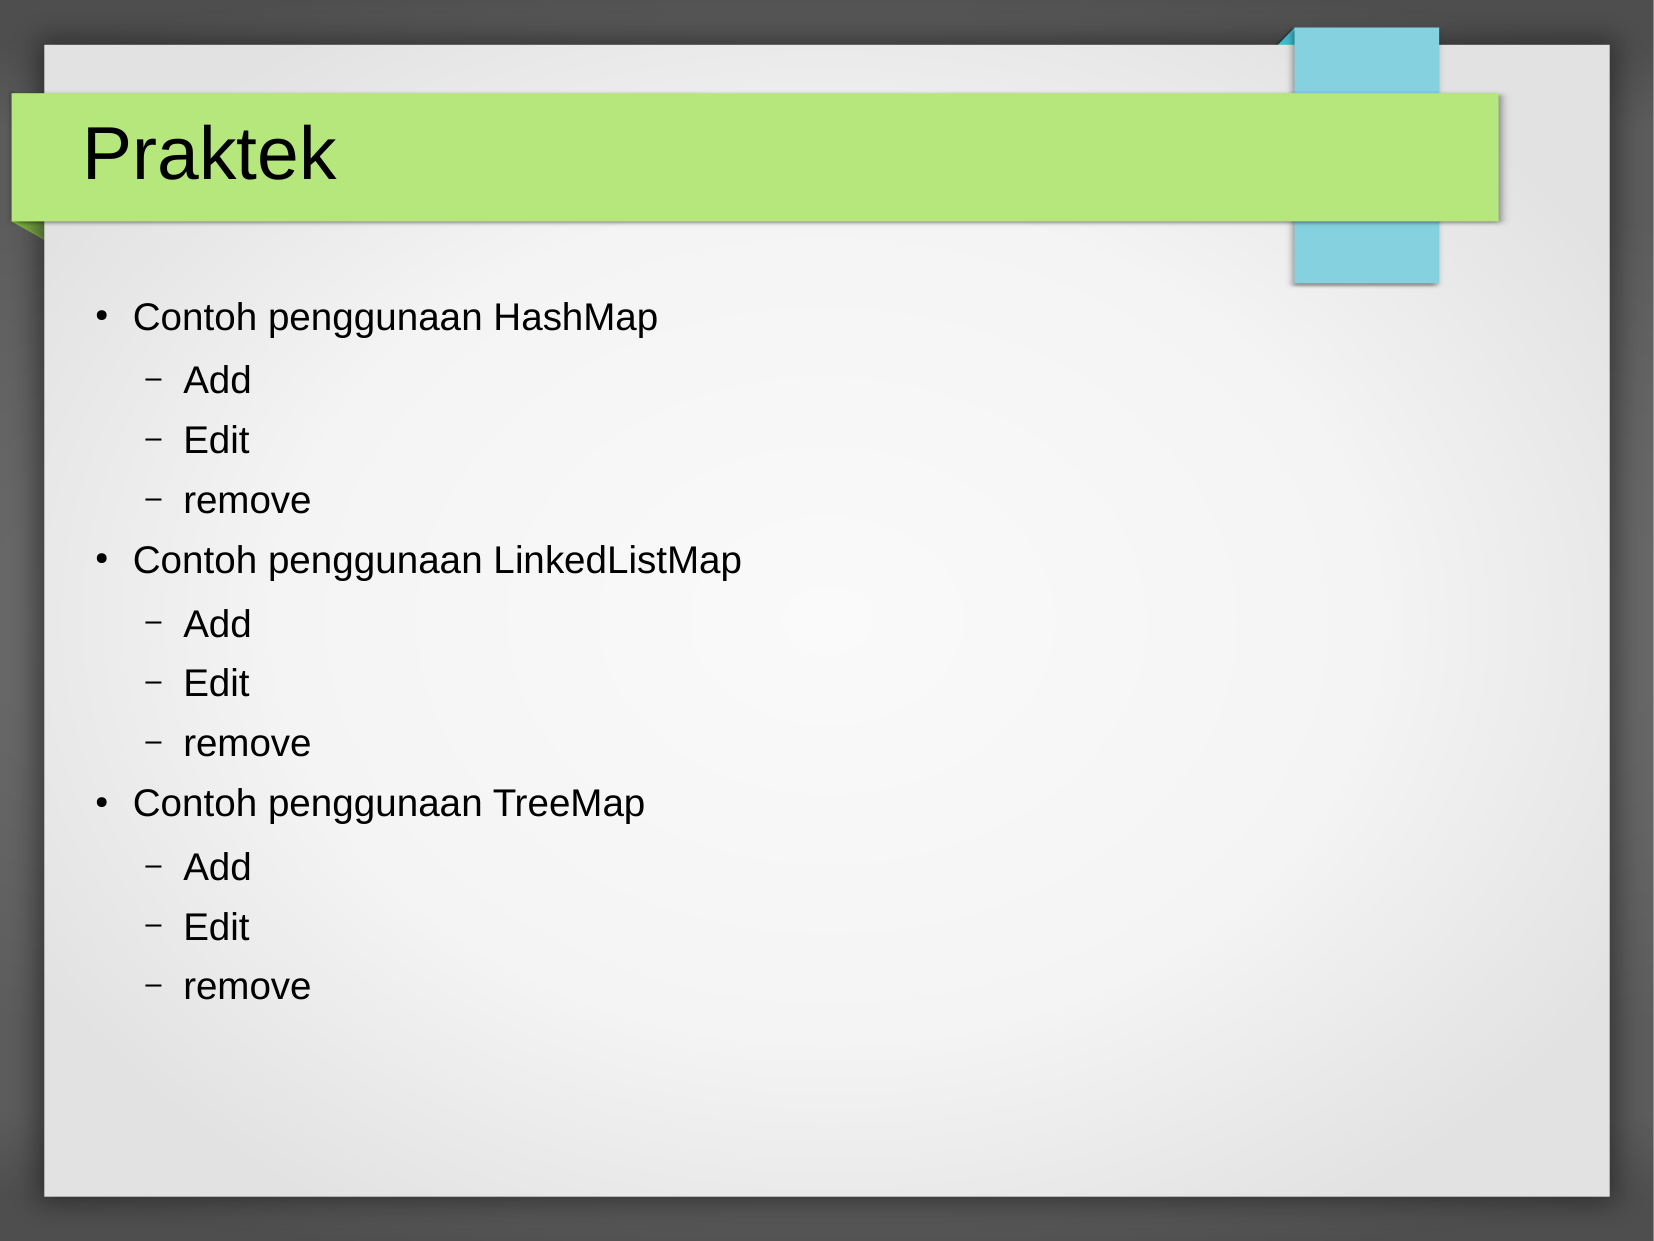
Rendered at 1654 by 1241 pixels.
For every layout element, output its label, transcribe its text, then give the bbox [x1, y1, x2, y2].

picture [0, 0, 1654, 1241]
title Praktek [82, 94, 1264, 213]
list Contoh penggunaan HashMap Add Edit remove Contoh penggunaan LinkedListMap Add Edit remove Contoh penggunaan TreeMap Add Edit remove [82, 295, 1571, 1015]
